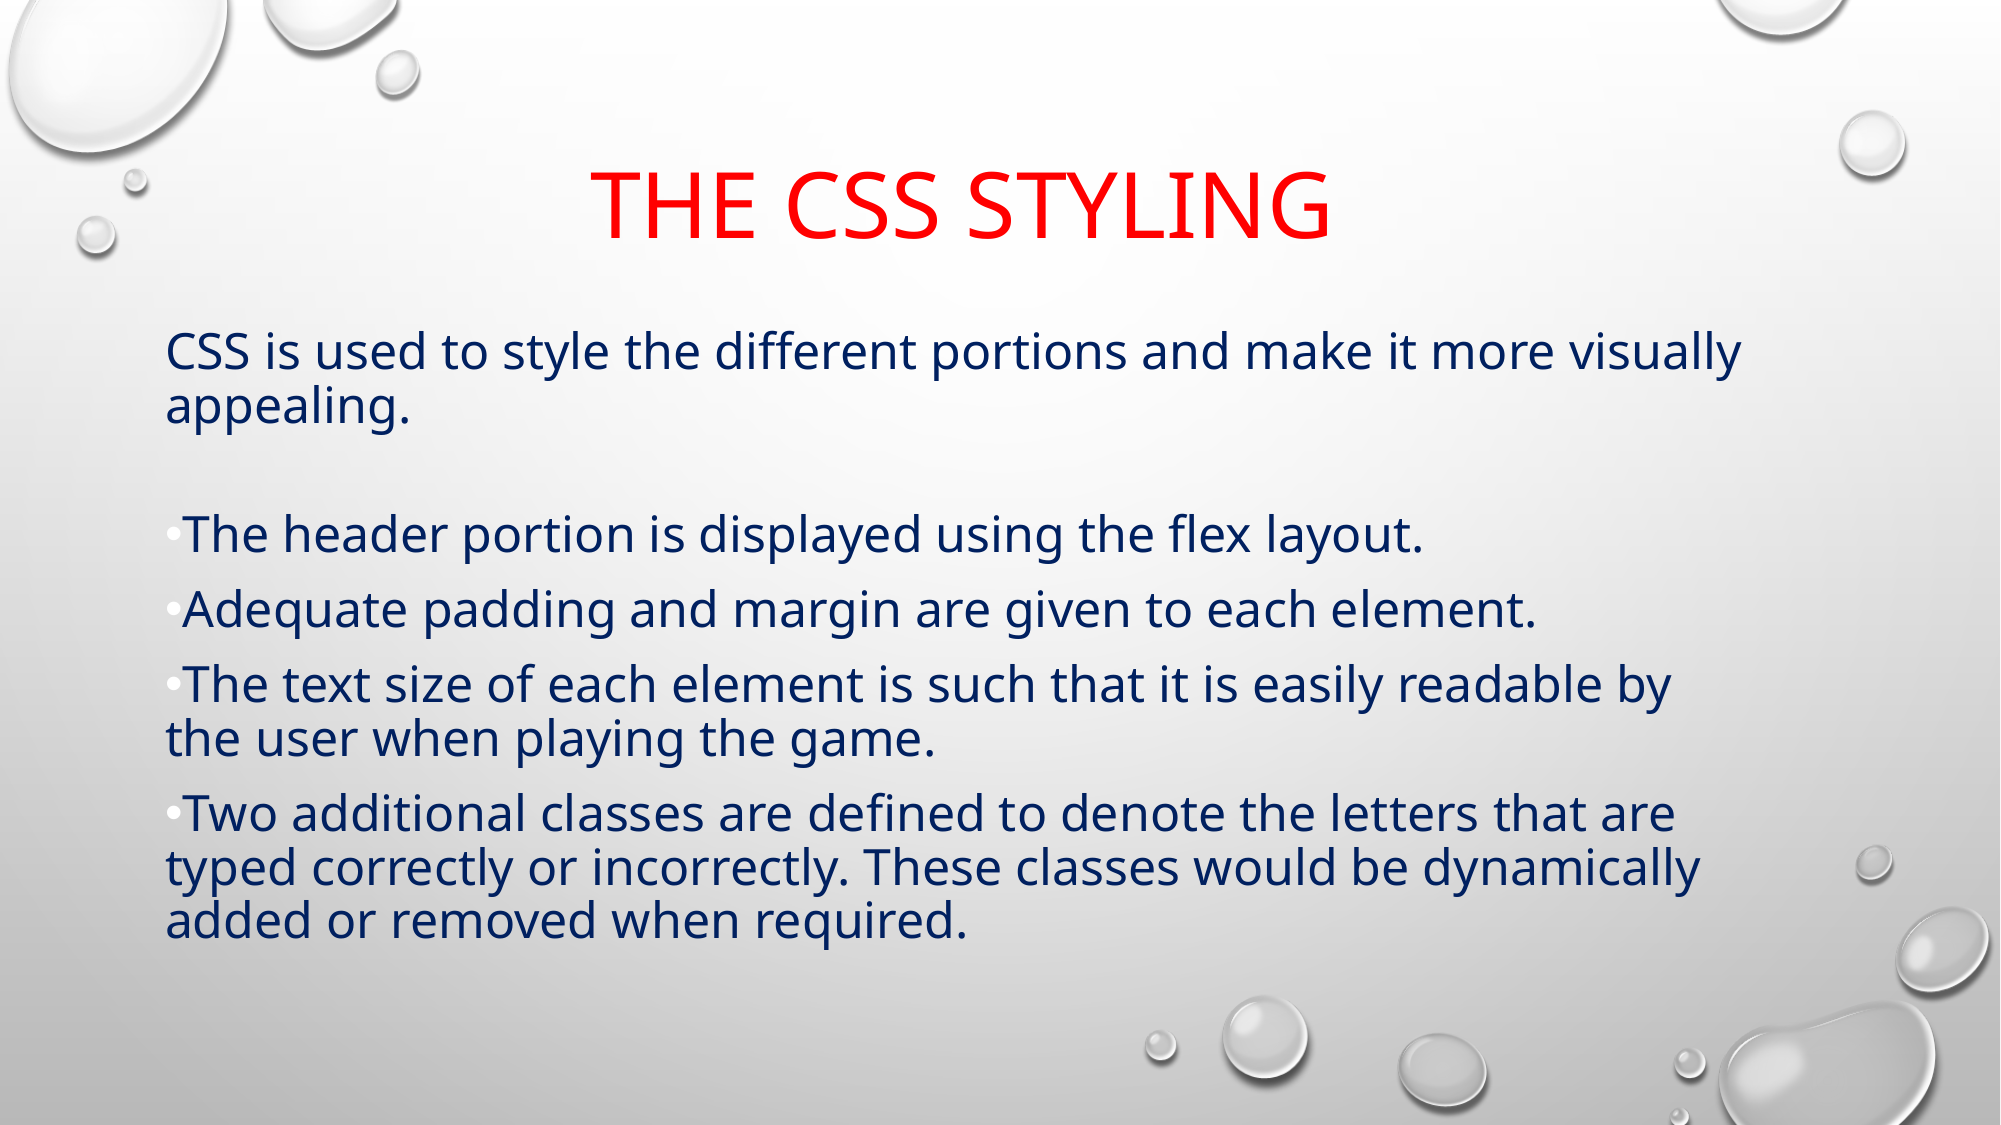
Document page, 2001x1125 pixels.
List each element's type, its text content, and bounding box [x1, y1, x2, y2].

text_box THE CSS STYLING [149, 66, 1775, 266]
text_box CSS is used to style the different portions and make it more visually appealing. The header portion is displayed using the flex layout. Adequate padding and margin are given to each element. The text size of each element is such that it is easily readable by the user when playing the game. Two additional classes are defined to denote the letters that are typed correctly or incorrectly. These classes would be dynamically added or removed when required. [149, 318, 1775, 1040]
